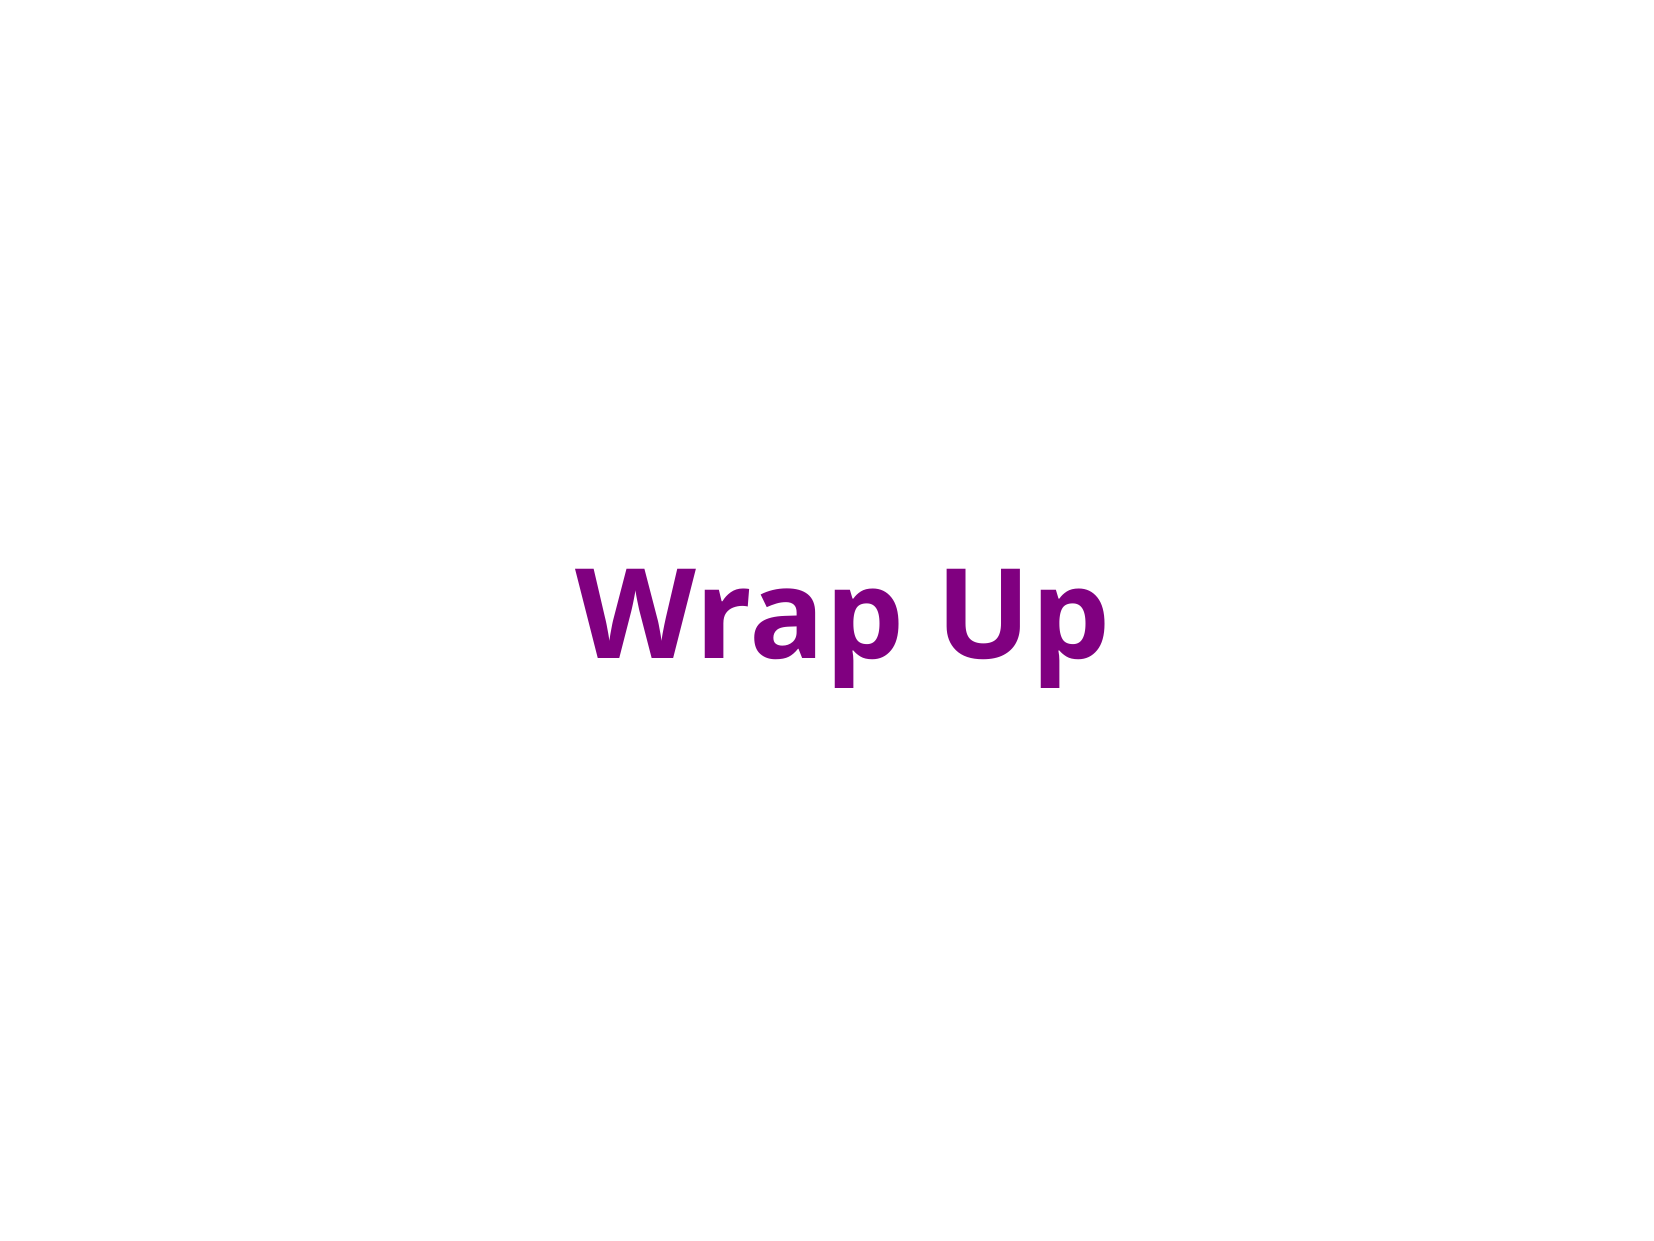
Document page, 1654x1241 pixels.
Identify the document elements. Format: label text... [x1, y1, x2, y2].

list Wrap Up [59, 324, 1595, 798]
